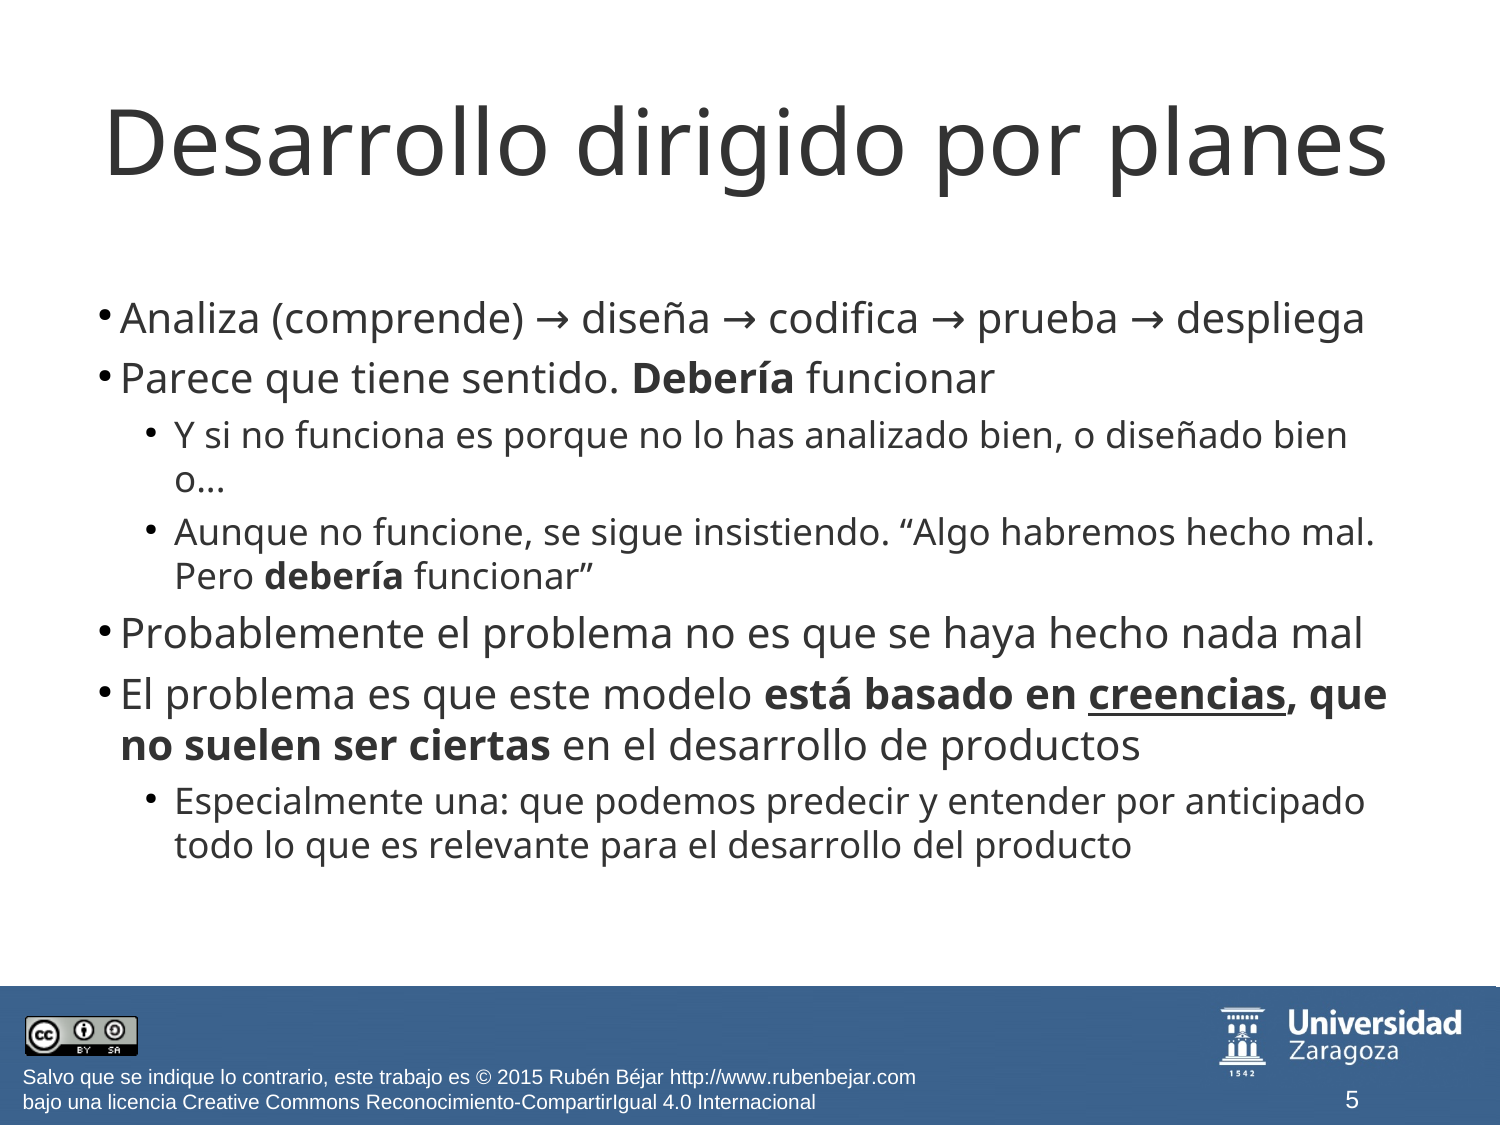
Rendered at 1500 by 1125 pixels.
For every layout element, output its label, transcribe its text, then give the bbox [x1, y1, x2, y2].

list Analiza (comprende) → diseña → codifica → prueba → despliega Parece que tiene sentido. Debería funcionar Y si no funciona es porque no lo has analizado bien, o diseñado bien o... Aunque no funcione, se sigue insistiendo. “Algo habremos hecho mal. Pero debería funcionar” Probablemente el problema no es que se haya hecho nada mal El problema es que este modelo está basado en creencias, que no suelen ser ciertas en el desarrollo de productos Especialmente una: que podemos predecir y entender por anticipado todo lo que es relevante para el desarrollo del producto [82, 283, 1418, 981]
picture [0, 986, 1500, 1125]
title Desarrollo dirigido por planes [74, 21, 1420, 257]
